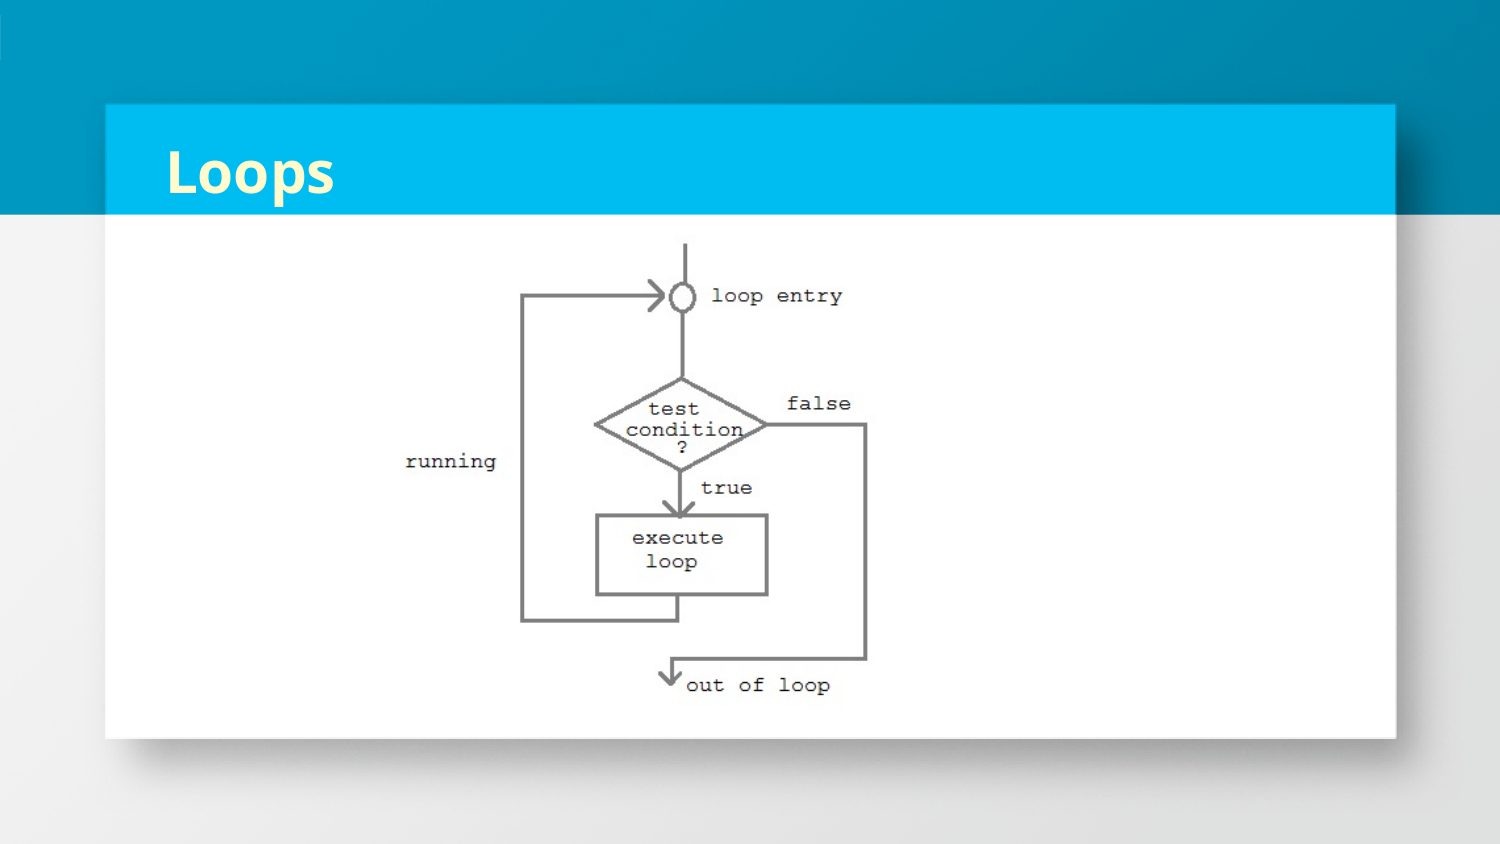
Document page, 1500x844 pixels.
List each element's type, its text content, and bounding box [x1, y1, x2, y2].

picture [0, 215, 1500, 844]
title Loops [165, 132, 1393, 316]
